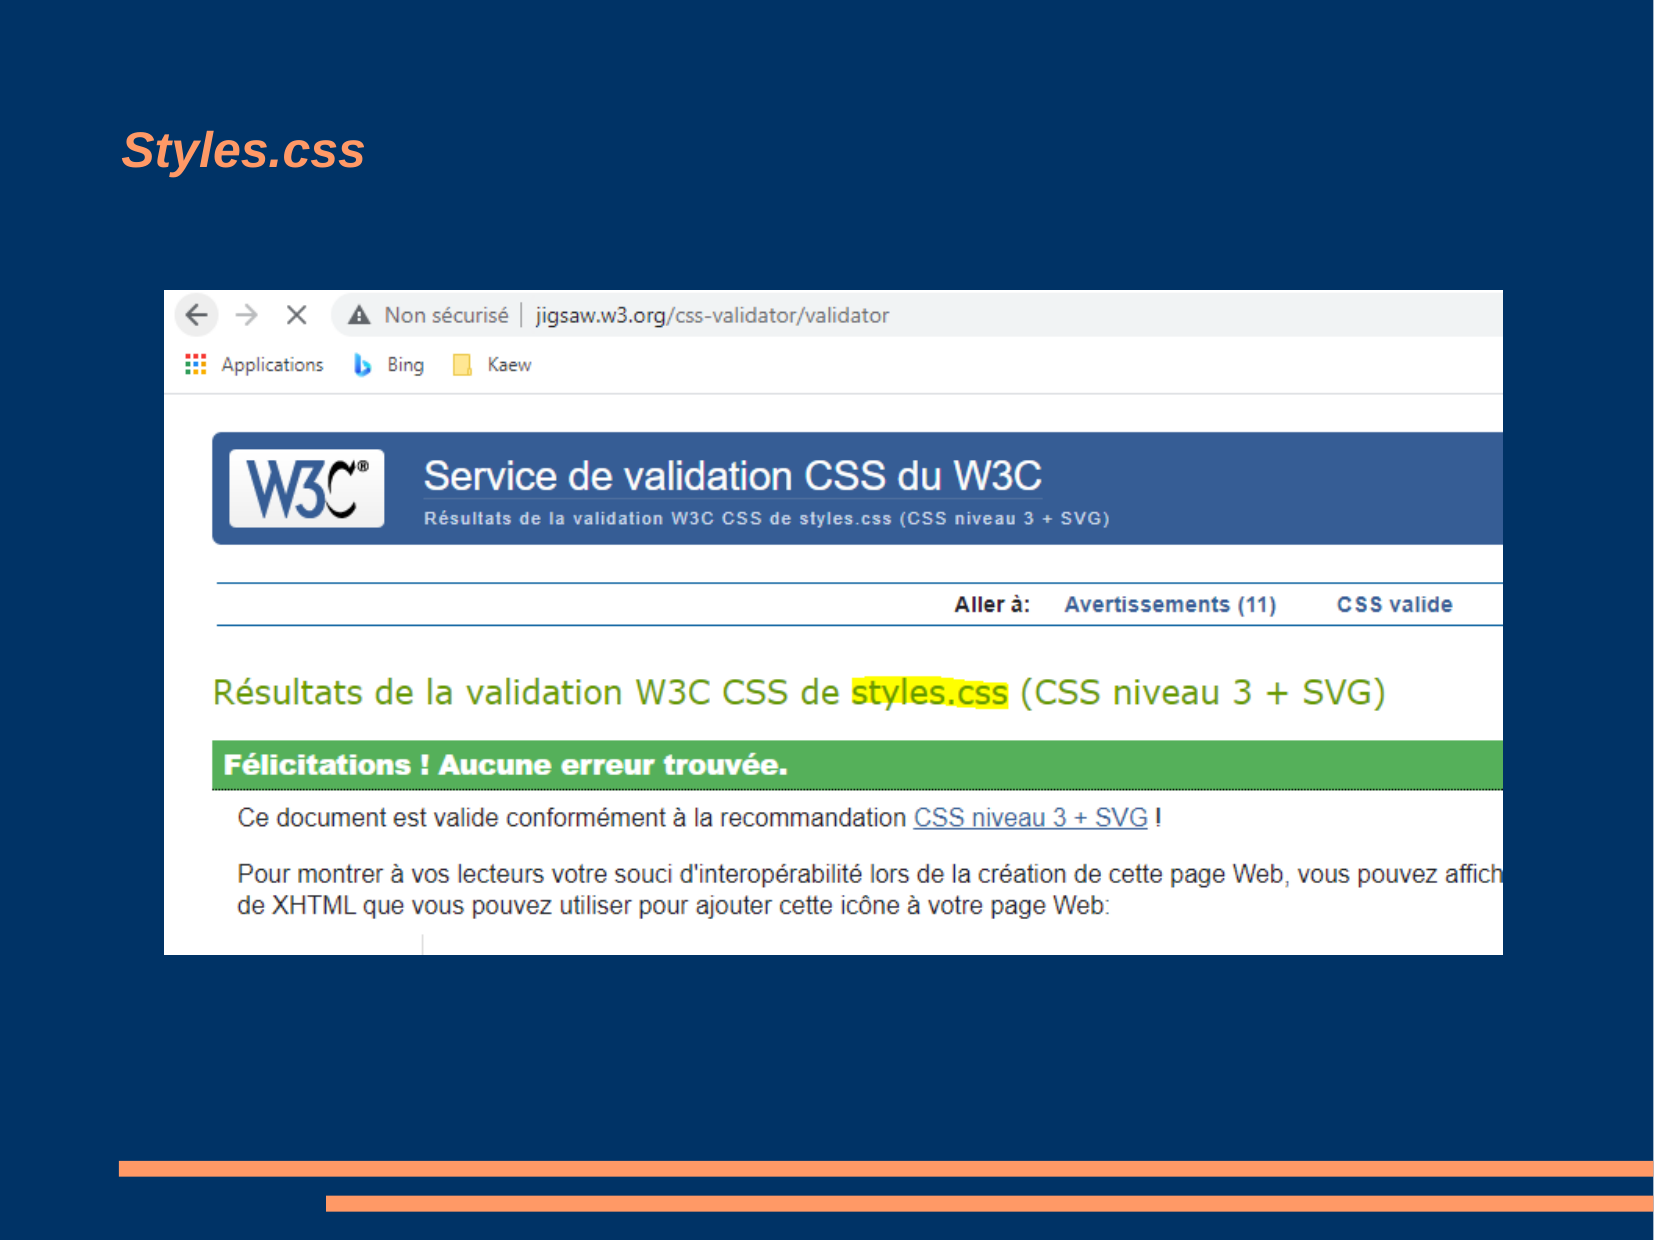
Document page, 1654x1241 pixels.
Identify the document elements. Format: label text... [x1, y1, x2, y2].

title Styles.css [121, 46, 1534, 254]
picture [164, 290, 1503, 955]
